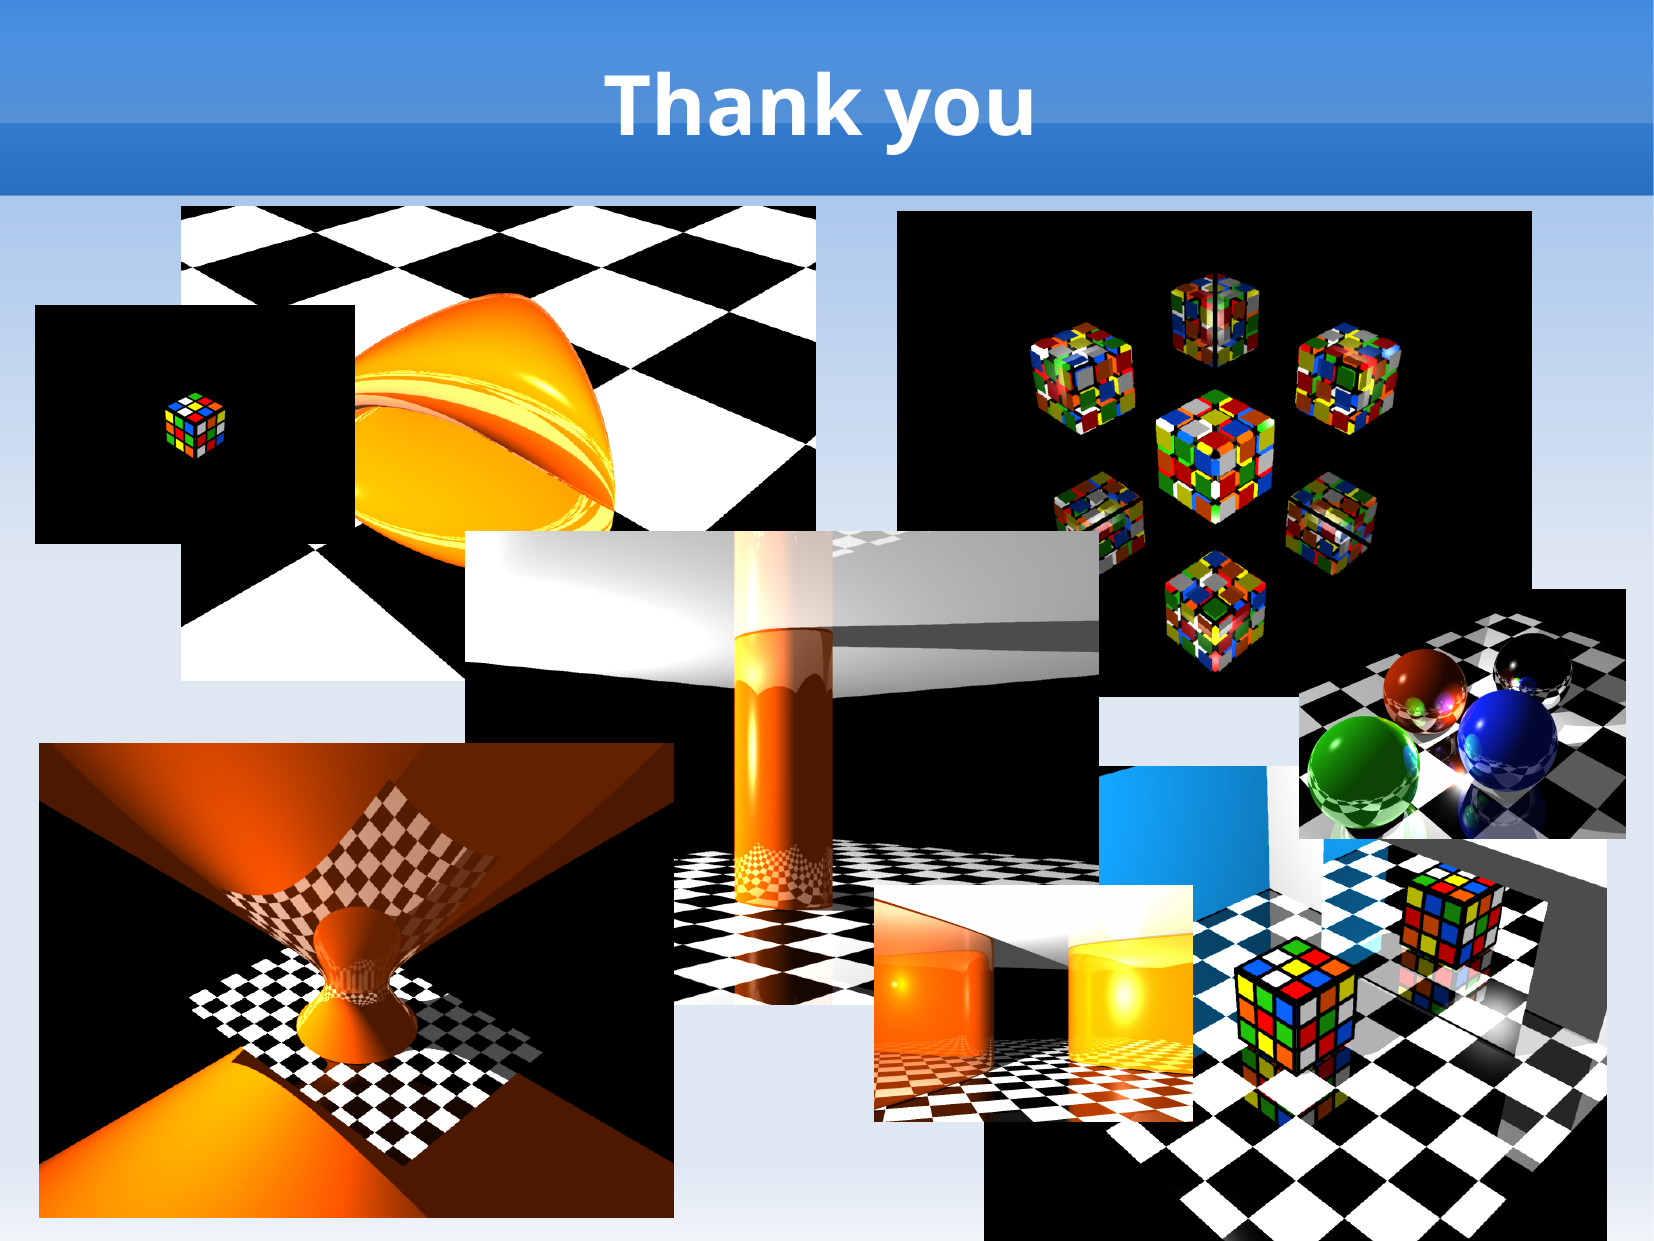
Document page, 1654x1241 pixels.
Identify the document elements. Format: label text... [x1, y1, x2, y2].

title Thank you [76, 0, 1566, 208]
picture [0, 0, 1654, 1241]
